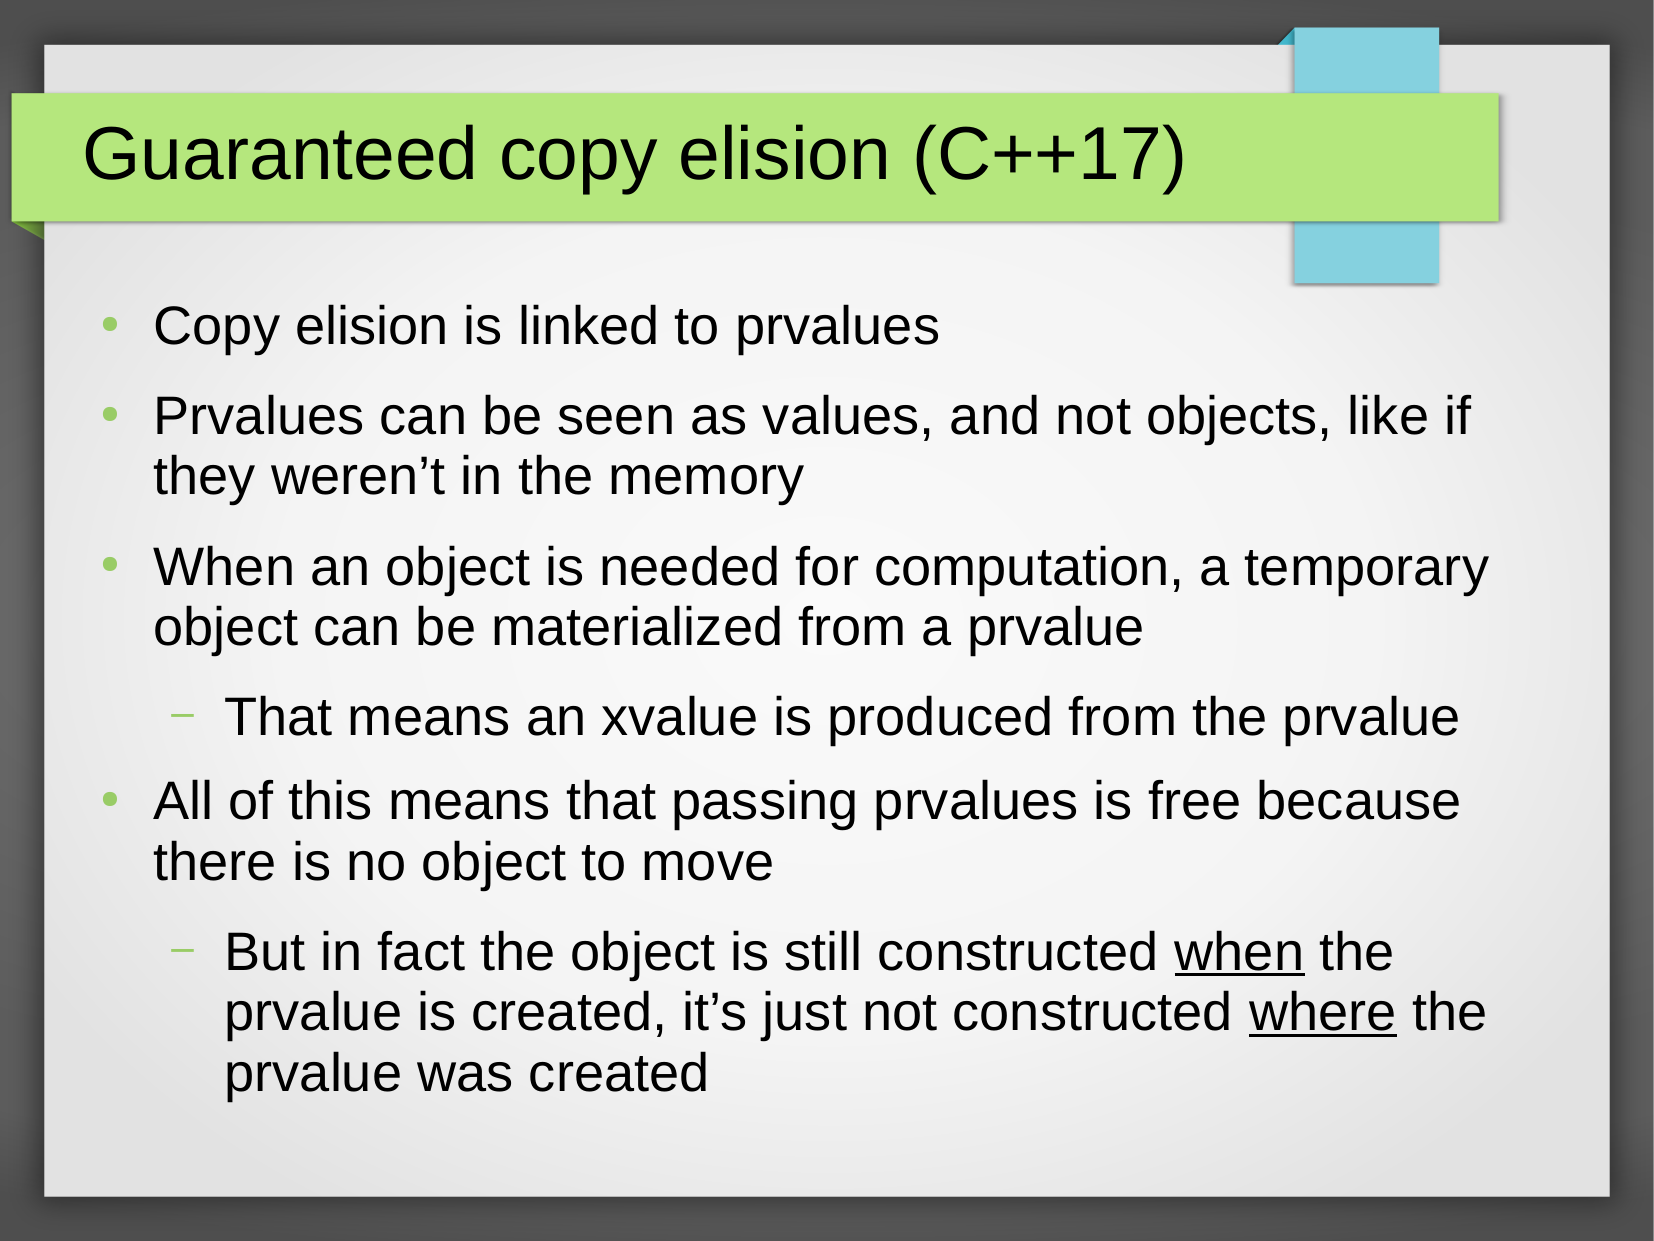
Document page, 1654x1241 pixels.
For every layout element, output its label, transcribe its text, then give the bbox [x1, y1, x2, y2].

list Copy elision is linked to prvalues Prvalues can be seen as values, and not objects, like if they weren’t in the memory When an object is needed for computation, a temporary object can be materialized from a prvalue That means an xvalue is produced from the prvalue All of this means that passing prvalues is free because there is no object to move But in fact the object is still constructed when the prvalue is created, it’s just not constructed where the prvalue was created [82, 295, 1571, 1170]
title Guaranteed copy elision (C++17) [82, 94, 1264, 213]
picture [0, 0, 1654, 1241]
